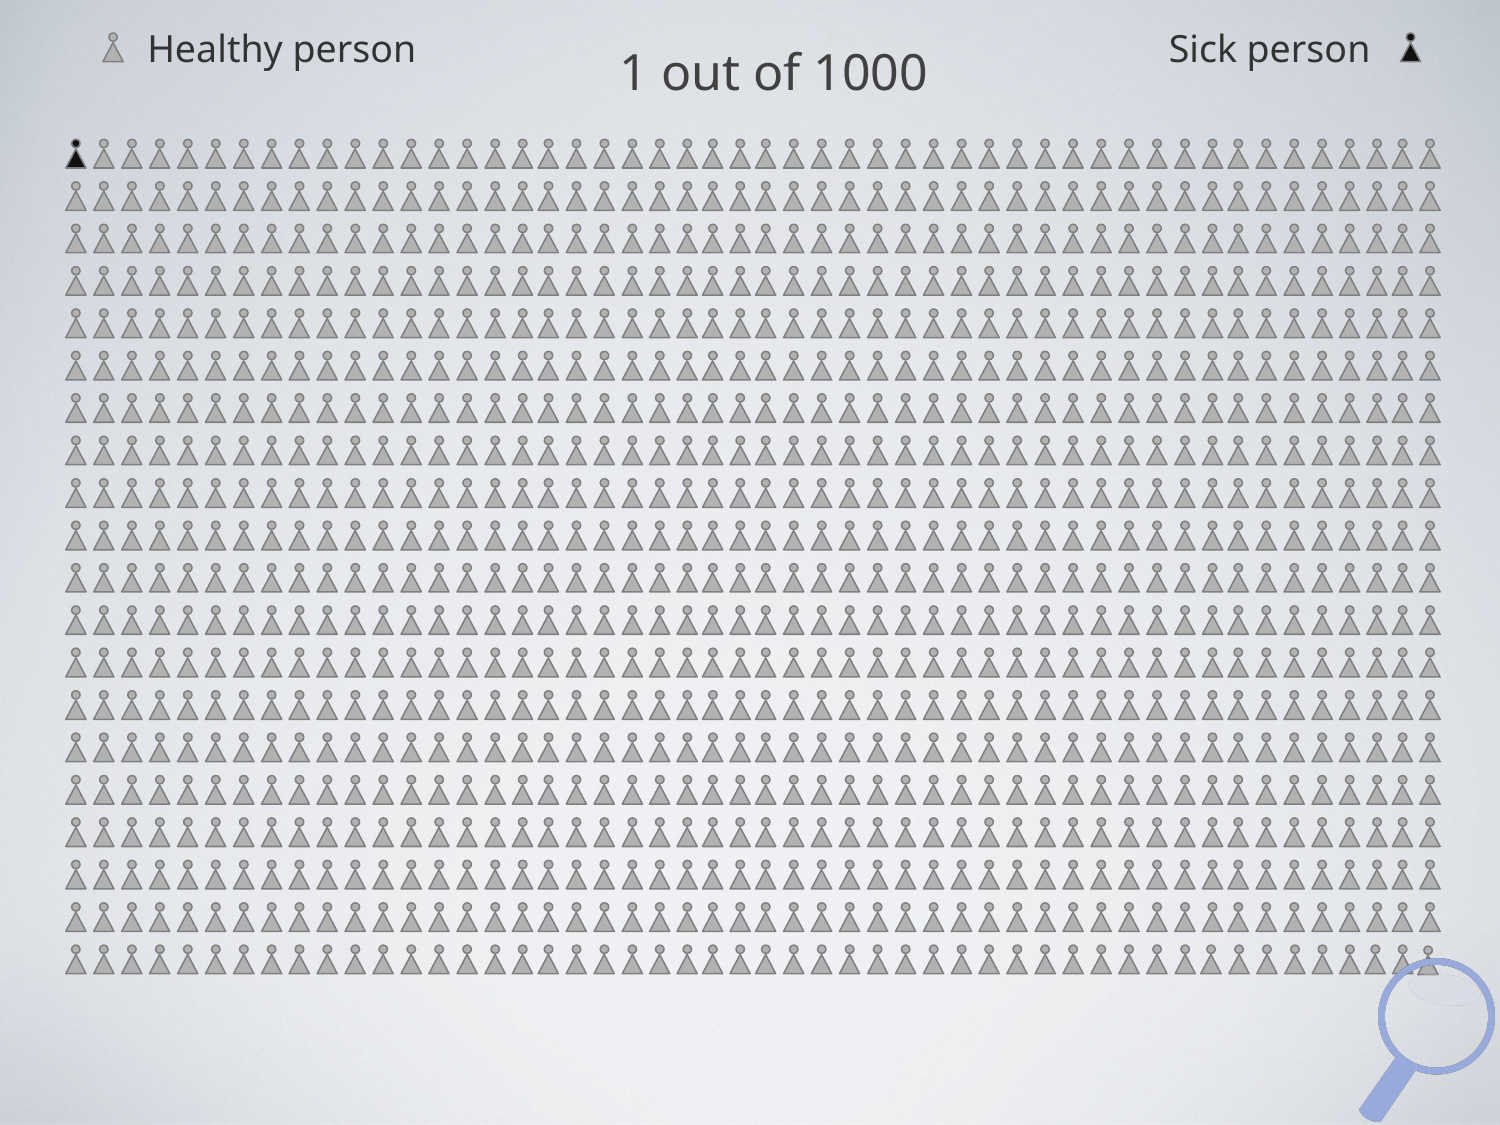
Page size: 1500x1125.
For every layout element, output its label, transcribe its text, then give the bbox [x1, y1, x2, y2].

text_box [978, 139, 1000, 169]
text_box [345, 139, 366, 169]
text_box [345, 860, 366, 889]
text_box [239, 690, 249, 699]
text_box [1419, 139, 1441, 169]
text_box [839, 700, 860, 720]
text_box [1366, 488, 1388, 508]
text_box [649, 393, 670, 423]
text_box [622, 276, 643, 296]
text_box [65, 139, 87, 169]
text_box [317, 700, 338, 720]
text_box [1124, 690, 1134, 699]
text_box [1366, 436, 1388, 465]
text_box [1062, 488, 1084, 508]
text_box [1091, 648, 1112, 677]
text_box [1208, 690, 1217, 699]
text_box [1228, 276, 1249, 296]
text_box [1146, 488, 1168, 508]
text_box [755, 488, 776, 508]
text_box [1366, 902, 1388, 932]
text_box [978, 308, 1000, 338]
text_box [233, 700, 254, 720]
text_box [923, 308, 944, 338]
text_box [401, 945, 422, 974]
text_box [1339, 436, 1360, 465]
text_box [811, 902, 832, 932]
text_box [1040, 266, 1050, 275]
text_box [1097, 478, 1106, 487]
text_box [566, 945, 587, 974]
text_box [736, 690, 745, 699]
text_box [372, 521, 394, 550]
text_box [1062, 648, 1084, 677]
text_box [65, 276, 87, 296]
text_box [1174, 563, 1196, 592]
text_box [951, 605, 972, 635]
text_box [1419, 700, 1441, 720]
text_box [811, 945, 832, 974]
text_box [1339, 700, 1360, 720]
text_box [702, 605, 723, 635]
text_box [622, 224, 643, 253]
text_box [1091, 775, 1112, 805]
text_box [233, 648, 254, 677]
text_box [677, 902, 698, 932]
text_box [205, 860, 226, 889]
text_box [289, 700, 310, 720]
text_box [177, 563, 198, 592]
text_box [1202, 488, 1223, 508]
text_box [538, 860, 559, 889]
text_box [177, 308, 198, 338]
text_box [457, 648, 478, 677]
text_box [1202, 902, 1223, 932]
text_box [1392, 648, 1413, 677]
text_box [457, 276, 478, 296]
text_box [261, 775, 282, 805]
text_box [538, 181, 559, 211]
text_box [1392, 393, 1413, 423]
text_box [512, 733, 533, 762]
text_box [121, 181, 142, 211]
text_box [1035, 436, 1056, 465]
text_box [867, 488, 888, 508]
text_box [923, 860, 944, 889]
text_box [1035, 308, 1056, 338]
text_box [566, 817, 587, 847]
text_box [1392, 308, 1413, 338]
text_box [978, 860, 1000, 889]
text_box [93, 700, 114, 720]
text_box [1419, 605, 1441, 635]
text_box [895, 139, 916, 169]
text_box [149, 700, 170, 720]
text_box [93, 276, 114, 296]
text_box [65, 488, 87, 508]
text_box [566, 436, 587, 465]
text_box [1419, 563, 1441, 592]
text_box [512, 436, 533, 465]
text_box [1152, 266, 1162, 275]
text_box [1228, 860, 1249, 889]
text_box [1118, 181, 1140, 211]
text_box [205, 700, 226, 720]
text_box [205, 139, 226, 169]
text_box [401, 700, 422, 720]
text_box [121, 488, 142, 508]
text_box [730, 436, 751, 465]
text_box [351, 266, 360, 275]
text_box [1062, 563, 1084, 592]
text_box [372, 488, 394, 508]
text_box [99, 478, 109, 487]
text_box [345, 436, 366, 465]
text_box [177, 945, 198, 974]
text_box [622, 181, 643, 211]
text_box [121, 393, 142, 423]
text_box [839, 860, 860, 889]
text_box [317, 563, 338, 592]
text_box [149, 563, 170, 592]
text_box [1202, 648, 1223, 677]
text_box [1262, 266, 1271, 275]
text_box [289, 945, 310, 974]
text_box [845, 266, 854, 275]
text_box [485, 351, 506, 380]
text_box [978, 351, 1000, 380]
text_box [1284, 563, 1305, 592]
text_box [951, 351, 972, 380]
text_box [622, 308, 643, 338]
text_box [1091, 733, 1112, 762]
text_box [1118, 393, 1140, 423]
text_box [457, 393, 478, 423]
text_box [457, 860, 478, 889]
text_box [457, 775, 478, 805]
text_box [677, 181, 698, 211]
text_box [121, 817, 142, 847]
text_box [622, 700, 643, 720]
text_box [1202, 860, 1223, 889]
text_box [233, 436, 254, 465]
text_box [317, 902, 338, 932]
text_box [1398, 945, 1407, 958]
text_box [177, 648, 198, 677]
text_box [702, 700, 723, 720]
text_box [1097, 266, 1106, 275]
text_box [566, 700, 587, 720]
text_box [923, 181, 944, 211]
text_box [261, 648, 282, 677]
text_box [512, 902, 533, 932]
text_box [485, 521, 506, 550]
text_box [485, 700, 506, 720]
text_box [783, 276, 804, 296]
text_box [233, 276, 254, 296]
text_box [512, 860, 533, 889]
text_box [93, 605, 114, 635]
text_box [121, 860, 142, 889]
text_box [345, 351, 366, 380]
text_box [233, 139, 254, 169]
text_box [1208, 478, 1217, 487]
text_box [594, 224, 615, 253]
text_box [65, 181, 87, 211]
text_box [1091, 700, 1112, 720]
text_box [1091, 902, 1112, 932]
text_box [755, 224, 776, 253]
text_box [895, 393, 916, 423]
text_box [1091, 276, 1112, 296]
text_box [622, 605, 643, 635]
text_box [149, 139, 170, 169]
text_box [289, 308, 310, 338]
text_box [1256, 563, 1277, 592]
text_box [1284, 436, 1305, 465]
text_box [783, 902, 804, 932]
text_box [1366, 605, 1388, 635]
text_box [1062, 775, 1084, 805]
text_box [261, 276, 282, 296]
text_box [730, 393, 751, 423]
text_box [121, 563, 142, 592]
text_box [1118, 902, 1140, 932]
text_box [289, 351, 310, 380]
text_box [1339, 648, 1360, 677]
text_box [622, 139, 643, 169]
text_box [1312, 393, 1333, 423]
text_box [867, 181, 888, 211]
text_box [1006, 181, 1028, 211]
text_box [1006, 817, 1028, 847]
text_box [261, 817, 282, 847]
text_box [149, 308, 170, 338]
text_box [755, 181, 776, 211]
text_box [594, 733, 615, 762]
text_box [121, 605, 142, 635]
text_box [1228, 648, 1249, 677]
text_box [93, 436, 114, 465]
text_box [93, 308, 114, 338]
text_box [649, 648, 670, 677]
text_box [978, 224, 1000, 253]
text_box [233, 488, 254, 508]
text_box [594, 276, 615, 296]
text_box [1202, 181, 1223, 211]
text_box [485, 860, 506, 889]
text_box [372, 139, 394, 169]
text_box [817, 690, 826, 699]
text_box [978, 945, 1000, 974]
text_box [845, 690, 854, 699]
text_box [923, 521, 944, 550]
text_box [121, 945, 142, 974]
text_box [873, 478, 882, 487]
text_box [730, 605, 751, 635]
text_box [951, 817, 972, 847]
text_box [1423, 946, 1433, 958]
text_box [205, 181, 226, 211]
picture [0, 0, 1500, 1125]
text_box [1234, 478, 1243, 487]
text_box [1256, 902, 1277, 932]
text_box [594, 488, 615, 508]
text_box [1228, 436, 1249, 465]
text_box [929, 690, 938, 699]
text_box [867, 224, 888, 253]
text_box [1392, 902, 1413, 932]
text_box [730, 817, 751, 847]
text_box [1284, 860, 1305, 889]
text_box [401, 224, 422, 253]
text_box [261, 733, 282, 762]
text_box [401, 181, 422, 211]
text_box [1419, 276, 1441, 296]
text_box [1062, 276, 1084, 296]
text_box [435, 478, 444, 487]
text_box [566, 733, 587, 762]
text_box [839, 393, 860, 423]
text_box [929, 478, 938, 487]
text_box [1392, 436, 1413, 465]
text_box [512, 775, 533, 805]
text_box [1091, 488, 1112, 508]
text_box [649, 775, 670, 805]
text_box [1345, 266, 1354, 275]
text_box [1202, 700, 1223, 720]
text_box [783, 945, 804, 974]
text_box [233, 945, 254, 974]
text_box [485, 817, 506, 847]
text_box [345, 224, 366, 253]
text_box [1284, 733, 1305, 762]
text_box [233, 308, 254, 338]
text_box [1339, 139, 1360, 169]
text_box [1366, 181, 1388, 211]
text_box [702, 563, 723, 592]
text_box [544, 690, 553, 699]
text_box [233, 521, 254, 550]
text_box [372, 860, 394, 889]
text_box [783, 700, 804, 720]
text_box [1202, 817, 1223, 847]
text_box [978, 700, 1000, 720]
text_box [923, 351, 944, 380]
text_box [839, 224, 860, 253]
text_box [512, 563, 533, 592]
text_box [1202, 563, 1223, 592]
text_box [317, 224, 338, 253]
text_box [951, 733, 972, 762]
text_box [1202, 733, 1223, 762]
text_box [867, 902, 888, 932]
text_box [428, 521, 450, 550]
text_box [1091, 945, 1112, 974]
text_box [1228, 393, 1249, 423]
text_box [512, 700, 533, 720]
text_box [401, 817, 422, 847]
text_box [485, 224, 506, 253]
text_box [1006, 393, 1028, 423]
text_box [677, 351, 698, 380]
text_box [895, 775, 916, 805]
text_box [345, 775, 366, 805]
text_box [428, 308, 450, 338]
text_box [895, 436, 916, 465]
text_box [730, 902, 751, 932]
text_box [594, 436, 615, 465]
text_box [594, 817, 615, 847]
text_box [457, 902, 478, 932]
text_box [1146, 393, 1168, 423]
text_box [1124, 266, 1134, 275]
text_box [379, 690, 388, 699]
text_box [267, 266, 276, 275]
text_box [457, 817, 478, 847]
text_box [702, 308, 723, 338]
text_box [783, 563, 804, 592]
text_box [566, 860, 587, 889]
text_box [93, 139, 114, 169]
text_box [401, 521, 422, 550]
text_box [1152, 478, 1162, 487]
text_box [1392, 817, 1413, 847]
text_box [1284, 351, 1305, 380]
text_box [978, 648, 1000, 677]
text_box [1339, 563, 1360, 592]
text_box [485, 393, 506, 423]
text_box [1419, 860, 1441, 889]
text_box [1013, 478, 1022, 487]
text_box [649, 945, 670, 974]
text_box [1392, 521, 1413, 550]
text_box [233, 605, 254, 635]
text_box [295, 478, 304, 487]
text_box [457, 139, 478, 169]
text_box [702, 733, 723, 762]
text_box [149, 488, 170, 508]
text_box [867, 276, 888, 296]
text_box [702, 224, 723, 253]
text_box [677, 436, 698, 465]
text_box [1035, 945, 1056, 974]
text_box [1425, 478, 1435, 487]
text_box [923, 648, 944, 677]
text_box [233, 351, 254, 380]
text_box [65, 521, 87, 550]
text_box [121, 521, 142, 550]
text_box [457, 488, 478, 508]
text_box [594, 308, 615, 338]
text_box [1146, 224, 1168, 253]
text_box [65, 436, 87, 465]
text_box [1312, 521, 1333, 550]
text_box [957, 478, 966, 487]
text_box [289, 393, 310, 423]
text_box [372, 648, 394, 677]
text_box [233, 224, 254, 253]
text_box [121, 308, 142, 338]
text_box [372, 700, 394, 720]
text_box [1284, 775, 1305, 805]
text_box [485, 902, 506, 932]
text_box [457, 308, 478, 338]
text_box [428, 817, 450, 847]
text_box [1146, 308, 1168, 338]
text_box [628, 478, 637, 487]
text_box [485, 648, 506, 677]
text_box [205, 648, 226, 677]
text_box [1091, 393, 1112, 423]
text_box [783, 224, 804, 253]
text_box [1035, 902, 1056, 932]
text_box [149, 436, 170, 465]
text_box [457, 436, 478, 465]
text_box [923, 139, 944, 169]
text_box [895, 276, 916, 296]
text_box [702, 393, 723, 423]
text_box [428, 436, 450, 465]
text_box [1392, 605, 1413, 635]
text_box [544, 266, 553, 275]
text_box [372, 902, 394, 932]
text_box [1174, 436, 1196, 465]
text_box [317, 945, 338, 974]
text_box [901, 266, 910, 275]
text_box [317, 181, 338, 211]
text_box [1339, 521, 1360, 550]
text_box [839, 945, 860, 974]
text_box [1146, 775, 1168, 805]
text_box [1040, 690, 1050, 699]
text_box [1339, 224, 1360, 253]
text_box [289, 648, 310, 677]
text_box [594, 775, 615, 805]
text_box [372, 605, 394, 635]
text_box [93, 733, 114, 762]
text_box [702, 181, 723, 211]
text_box [1202, 393, 1223, 423]
text_box [1419, 224, 1441, 253]
text_box [1371, 945, 1380, 958]
text_box [1312, 308, 1333, 338]
text_box [1035, 351, 1056, 380]
text_box [93, 224, 114, 253]
text_box [261, 351, 282, 380]
text_box [1256, 488, 1277, 508]
text_box [1256, 521, 1277, 550]
text_box [1284, 521, 1305, 550]
text_box [512, 181, 533, 211]
text_box [1284, 648, 1305, 677]
text_box [1174, 902, 1196, 932]
text_box [755, 700, 776, 720]
text_box [351, 690, 360, 699]
text_box [372, 563, 394, 592]
text_box [755, 521, 776, 550]
text_box [923, 775, 944, 805]
text_box [1339, 605, 1360, 635]
text_box [289, 775, 310, 805]
text_box [1091, 817, 1112, 847]
text_box [1339, 308, 1360, 338]
text_box [372, 775, 394, 805]
text_box [177, 436, 198, 465]
text_box [1091, 224, 1112, 253]
text_box [702, 648, 723, 677]
text_box [783, 817, 804, 847]
text_box [1256, 648, 1277, 677]
text_box [512, 351, 533, 380]
text_box [702, 902, 723, 932]
text_box [622, 817, 643, 847]
text_box [1256, 181, 1277, 211]
text_box [211, 478, 220, 487]
text_box [372, 945, 394, 974]
text_box [71, 478, 81, 487]
text_box [1180, 478, 1190, 487]
text_box [267, 690, 276, 699]
text_box [401, 393, 422, 423]
text_box [121, 276, 142, 296]
text_box [978, 605, 1000, 635]
text_box [736, 266, 745, 275]
text_box [1006, 648, 1028, 677]
text_box [183, 478, 192, 487]
text_box [1035, 563, 1056, 592]
text_box [1200, 945, 1222, 974]
text_box [730, 648, 751, 677]
text_box [1234, 690, 1243, 699]
text_box [951, 308, 972, 338]
text_box [512, 488, 533, 508]
text_box [1146, 648, 1168, 677]
text_box [372, 733, 394, 762]
text_box [839, 605, 860, 635]
text_box [1152, 690, 1162, 699]
text_box [811, 488, 832, 508]
text_box [149, 945, 170, 974]
text_box [1366, 224, 1388, 253]
text_box [149, 817, 170, 847]
text_box [895, 945, 916, 974]
text_box [730, 308, 751, 338]
text_box [730, 945, 751, 974]
text_box [65, 860, 87, 889]
text_box [622, 563, 643, 592]
text_box [677, 605, 698, 635]
text_box [149, 181, 170, 211]
text_box [600, 266, 609, 275]
text_box [512, 521, 533, 550]
text_box [485, 775, 506, 805]
text_box [1006, 945, 1028, 974]
text_box [951, 276, 972, 296]
text_box [951, 700, 972, 720]
text_box [755, 817, 776, 847]
text_box [1062, 521, 1084, 550]
text_box [1091, 436, 1112, 465]
text_box [783, 733, 804, 762]
text_box [677, 700, 698, 720]
text_box [323, 690, 332, 699]
text_box [149, 733, 170, 762]
text_box [512, 224, 533, 253]
text_box [783, 775, 804, 805]
text_box [895, 605, 916, 635]
text_box [839, 733, 860, 762]
text_box [435, 266, 444, 275]
text_box [205, 276, 226, 296]
text_box [1118, 563, 1140, 592]
text_box [372, 224, 394, 253]
text_box [677, 817, 698, 847]
text_box [1228, 945, 1250, 974]
text_box [401, 648, 422, 677]
text_box [649, 860, 670, 889]
text_box [1091, 308, 1112, 338]
text_box [485, 563, 506, 592]
text_box [1146, 181, 1168, 211]
text_box [1419, 436, 1441, 465]
text_box [177, 775, 198, 805]
text_box [1228, 817, 1249, 847]
text_box [401, 436, 422, 465]
text_box [923, 276, 944, 296]
text_box [121, 351, 142, 380]
text_box [205, 563, 226, 592]
text_box [984, 690, 994, 699]
text_box [978, 521, 1000, 550]
text_box [1175, 945, 1196, 974]
text_box [951, 648, 972, 677]
text_box [1068, 266, 1078, 275]
text_box [289, 181, 310, 211]
text_box [702, 860, 723, 889]
text_box [1040, 478, 1050, 487]
text_box [978, 393, 1000, 423]
text_box [839, 775, 860, 805]
text_box [372, 436, 394, 465]
text_box [295, 690, 304, 699]
text_box [1284, 276, 1305, 296]
text_box [951, 563, 972, 592]
text_box [1339, 393, 1360, 423]
text_box [1118, 817, 1140, 847]
text_box [622, 860, 643, 889]
text_box [600, 478, 609, 487]
text_box [1118, 224, 1140, 253]
text_box [677, 224, 698, 253]
text_box [538, 605, 559, 635]
text_box [1228, 902, 1249, 932]
text_box [1284, 945, 1306, 974]
text_box [1202, 308, 1223, 338]
text_box [572, 478, 581, 487]
text_box [895, 181, 916, 211]
text_box [1062, 436, 1084, 465]
text_box [379, 478, 388, 487]
text_box [372, 393, 394, 423]
text_box [867, 817, 888, 847]
text_box [783, 351, 804, 380]
text_box [702, 521, 723, 550]
text_box [1035, 276, 1056, 296]
text_box [401, 605, 422, 635]
text_box [895, 308, 916, 338]
text_box [923, 902, 944, 932]
text_box [1062, 308, 1084, 338]
text_box [289, 436, 310, 465]
text_box [289, 521, 310, 550]
text_box [121, 902, 142, 932]
text_box [702, 351, 723, 380]
text_box [655, 690, 665, 699]
text_box [155, 690, 165, 699]
text_box [401, 139, 422, 169]
text_box [1284, 393, 1305, 423]
text_box [649, 276, 670, 296]
text_box [457, 605, 478, 635]
text_box [177, 733, 198, 762]
text_box [622, 351, 643, 380]
text_box Healthy person [132, 17, 436, 78]
text_box [1290, 690, 1299, 699]
text_box [177, 700, 198, 720]
text_box [205, 224, 226, 253]
text_box [839, 351, 860, 380]
text_box [1419, 351, 1441, 380]
text_box [702, 276, 723, 296]
text_box [538, 775, 559, 805]
text_box [205, 351, 226, 380]
text_box [1366, 308, 1388, 338]
text_box [65, 817, 87, 847]
text_box [951, 393, 972, 423]
text_box [485, 605, 506, 635]
text_box [485, 488, 506, 508]
text_box [649, 700, 670, 720]
text_box [121, 648, 142, 677]
text_box [978, 775, 1000, 805]
text_box [755, 648, 776, 677]
text_box [1202, 139, 1223, 169]
text_box [323, 478, 332, 487]
text_box [345, 648, 366, 677]
text_box [345, 902, 366, 932]
text_box [783, 436, 804, 465]
text_box [1256, 775, 1277, 805]
text_box [978, 733, 1000, 762]
text_box [1392, 488, 1413, 508]
text_box [566, 488, 587, 508]
text_box [1398, 690, 1407, 699]
text_box [289, 860, 310, 889]
text_box [1035, 605, 1056, 635]
text_box [978, 436, 1000, 465]
text_box [978, 563, 1000, 592]
text_box [1256, 605, 1277, 635]
text_box [1091, 605, 1112, 635]
text_box [345, 521, 366, 550]
text_box [783, 521, 804, 550]
text_box [755, 308, 776, 338]
text_box [783, 308, 804, 338]
text_box [1202, 521, 1223, 550]
text_box [867, 393, 888, 423]
text_box [317, 733, 338, 762]
text_box [1202, 276, 1223, 296]
text_box [1062, 733, 1084, 762]
text_box [730, 139, 751, 169]
text_box [317, 860, 338, 889]
text_box [261, 436, 282, 465]
text_box [149, 605, 170, 635]
text_box [783, 648, 804, 677]
text_box [1366, 521, 1388, 550]
text_box [783, 488, 804, 508]
text_box [1174, 648, 1196, 677]
text_box [951, 181, 972, 211]
text_box [923, 605, 944, 635]
text_box [127, 266, 137, 275]
text_box [351, 478, 360, 487]
text_box [1372, 266, 1382, 275]
text_box [1425, 690, 1435, 699]
text_box [149, 775, 170, 805]
text_box [755, 351, 776, 380]
text_box [289, 488, 310, 508]
text_box [317, 817, 338, 847]
text_box [149, 902, 170, 932]
text_box [1006, 902, 1028, 932]
text_box [566, 902, 587, 932]
text_box [462, 266, 472, 275]
text_box [491, 478, 500, 487]
text_box [755, 605, 776, 635]
text_box [428, 181, 450, 211]
text_box [1392, 563, 1413, 592]
text_box [901, 690, 910, 699]
text_box [755, 945, 776, 974]
text_box [1366, 139, 1388, 169]
text_box [1339, 902, 1360, 932]
text_box [1228, 775, 1249, 805]
text_box [512, 139, 533, 169]
text_box [401, 902, 422, 932]
text_box [978, 276, 1000, 296]
text_box [261, 181, 282, 211]
text_box [978, 902, 1000, 932]
text_box [929, 266, 938, 275]
text_box [1202, 351, 1223, 380]
text_box [566, 521, 587, 550]
text_box [233, 563, 254, 592]
text_box [755, 902, 776, 932]
text_box [428, 860, 450, 889]
text_box [372, 181, 394, 211]
text_box [923, 224, 944, 253]
text_box [1398, 478, 1407, 487]
text_box [1035, 181, 1056, 211]
text_box [183, 690, 192, 699]
text_box [839, 276, 860, 296]
text_box [317, 488, 338, 508]
text_box [205, 945, 226, 974]
text_box [485, 436, 506, 465]
text_box [457, 733, 478, 762]
text_box [518, 478, 527, 487]
text_box [1062, 181, 1084, 211]
text_box [1339, 488, 1360, 508]
text_box [1118, 308, 1140, 338]
text_box [401, 488, 422, 508]
text_box [65, 945, 87, 974]
text_box [1312, 700, 1333, 720]
text_box [295, 266, 304, 275]
text_box [867, 733, 888, 762]
text_box [1062, 700, 1084, 720]
text_box [649, 605, 670, 635]
text_box [1062, 605, 1084, 635]
text_box [538, 488, 559, 508]
text_box [428, 224, 450, 253]
text_box [1118, 648, 1140, 677]
text_box [708, 478, 718, 487]
text_box [1174, 181, 1196, 211]
text_box [317, 351, 338, 380]
text_box [1146, 276, 1168, 296]
text_box [1312, 860, 1333, 889]
text_box [1425, 266, 1435, 275]
text_box [261, 860, 282, 889]
text_box [538, 902, 559, 932]
text_box [649, 181, 670, 211]
text_box [177, 139, 198, 169]
text_box [149, 648, 170, 677]
text_box [1339, 775, 1360, 805]
text_box [428, 775, 450, 805]
text_box [1118, 276, 1140, 296]
text_box [951, 488, 972, 508]
text_box [289, 224, 310, 253]
text_box [1312, 351, 1333, 380]
text_box [1035, 817, 1056, 847]
text_box [1202, 605, 1223, 635]
text_box [1419, 181, 1441, 211]
text_box [839, 488, 860, 508]
text_box [1312, 945, 1333, 974]
text_box [317, 139, 338, 169]
text_box [1118, 521, 1140, 550]
text_box [512, 308, 533, 338]
text_box [622, 436, 643, 465]
text_box [649, 521, 670, 550]
text_box [1228, 733, 1249, 762]
text_box [783, 605, 804, 635]
text_box [261, 308, 282, 338]
text_box [978, 181, 1000, 211]
text_box [1419, 775, 1441, 805]
text_box [289, 902, 310, 932]
text_box [649, 902, 670, 932]
text_box [544, 478, 553, 487]
text_box [677, 488, 698, 508]
text_box [93, 488, 114, 508]
text_box [867, 860, 888, 889]
text_box [677, 648, 698, 677]
text_box [93, 860, 114, 889]
text_box [177, 817, 198, 847]
text_box [839, 521, 860, 550]
text_box [622, 648, 643, 677]
text_box [895, 563, 916, 592]
text_box [1035, 700, 1056, 720]
text_box [755, 860, 776, 889]
text_box [1035, 488, 1056, 508]
text_box [839, 648, 860, 677]
text_box [755, 733, 776, 762]
text_box [1035, 733, 1056, 762]
text_box [755, 139, 776, 169]
text_box [600, 690, 609, 699]
text_box [205, 605, 226, 635]
text_box [71, 690, 81, 699]
text_box [457, 521, 478, 550]
text_box [1146, 902, 1168, 932]
text_box [923, 733, 944, 762]
text_box [1174, 276, 1196, 296]
text_box [1419, 488, 1441, 508]
text_box [708, 690, 718, 699]
text_box [1366, 393, 1388, 423]
text_box [428, 488, 450, 508]
text_box [817, 266, 826, 275]
text_box [401, 308, 422, 338]
text_box [783, 139, 804, 169]
text_box [736, 478, 745, 487]
text_box [901, 478, 910, 487]
text_box [572, 266, 581, 275]
text_box [622, 945, 643, 974]
text_box [895, 488, 916, 508]
text_box [1392, 139, 1413, 169]
text_box [1062, 393, 1084, 423]
text_box [594, 181, 615, 211]
text_box [233, 860, 254, 889]
text_box [512, 276, 533, 296]
text_box [677, 276, 698, 296]
text_box [755, 436, 776, 465]
text_box [984, 266, 994, 275]
text_box [730, 181, 751, 211]
text_box [428, 139, 450, 169]
text_box [538, 436, 559, 465]
text_box [923, 700, 944, 720]
text_box [428, 605, 450, 635]
text_box [1013, 690, 1022, 699]
text_box [93, 648, 114, 677]
text_box [895, 700, 916, 720]
text_box [1392, 700, 1413, 720]
text_box [267, 478, 276, 487]
text_box [1174, 860, 1196, 889]
text_box [1208, 266, 1217, 275]
text_box [1068, 478, 1078, 487]
text_box [1256, 276, 1277, 296]
text_box [93, 181, 114, 211]
text_box [1146, 351, 1168, 380]
text_box [149, 860, 170, 889]
text_box [1339, 945, 1359, 974]
text_box [594, 902, 615, 932]
text_box [895, 648, 916, 677]
text_box [177, 605, 198, 635]
text_box [951, 436, 972, 465]
text_box [1174, 308, 1196, 338]
text_box [261, 224, 282, 253]
text_box [457, 351, 478, 380]
text_box [594, 860, 615, 889]
text_box [1339, 181, 1360, 211]
text_box 1 out of 1000 [433, 19, 1058, 122]
text_box [1284, 700, 1305, 720]
text_box [491, 266, 500, 275]
text_box [65, 393, 87, 423]
text_box [401, 860, 422, 889]
text_box [289, 733, 310, 762]
text_box [1366, 648, 1388, 677]
text_box [211, 690, 220, 699]
text_box [401, 563, 422, 592]
text_box [205, 436, 226, 465]
text_box [485, 276, 506, 296]
text_box [1035, 224, 1056, 253]
text_box [345, 605, 366, 635]
text_box [677, 393, 698, 423]
text_box [205, 733, 226, 762]
text_box [1256, 945, 1278, 974]
text_box [1228, 139, 1249, 169]
text_box [177, 276, 198, 296]
text_box [401, 733, 422, 762]
text_box [99, 690, 109, 699]
text_box [957, 266, 966, 275]
text_box [538, 139, 559, 169]
text_box [1312, 488, 1333, 508]
text_box [622, 488, 643, 508]
text_box [457, 224, 478, 253]
text_box [457, 945, 478, 974]
text_box [102, 33, 124, 62]
text_box [1174, 605, 1196, 635]
text_box [1312, 436, 1333, 465]
text_box [730, 733, 751, 762]
text_box [978, 817, 1000, 847]
text_box [755, 276, 776, 296]
text_box [755, 563, 776, 592]
text_box [811, 351, 832, 380]
text_box [65, 902, 87, 932]
text_box [1290, 266, 1299, 275]
text_box [1312, 733, 1333, 762]
text_box [435, 690, 444, 699]
text_box [895, 817, 916, 847]
text_box [121, 733, 142, 762]
text_box [845, 478, 854, 487]
text_box [839, 563, 860, 592]
text_box [1062, 945, 1084, 974]
text_box [538, 733, 559, 762]
text_box [149, 351, 170, 380]
text_box [1062, 224, 1084, 253]
text_box [1366, 351, 1388, 380]
text_box [683, 478, 692, 487]
text_box [93, 393, 114, 423]
text_box [1372, 690, 1382, 699]
text_box [93, 521, 114, 550]
text_box [1345, 690, 1354, 699]
text_box [317, 436, 338, 465]
text_box [683, 266, 692, 275]
text_box [1392, 733, 1413, 762]
text_box [817, 478, 826, 487]
text_box [538, 648, 559, 677]
text_box [1392, 181, 1413, 211]
text_box [177, 521, 198, 550]
text_box [1339, 276, 1360, 296]
text_box [655, 478, 665, 487]
text_box [1228, 351, 1249, 380]
text_box [839, 817, 860, 847]
text_box [428, 648, 450, 677]
text_box [1256, 860, 1277, 889]
text_box [811, 276, 832, 296]
text_box [730, 351, 751, 380]
text_box [677, 860, 698, 889]
text_box [233, 733, 254, 762]
text_box [839, 139, 860, 169]
text_box [485, 181, 506, 211]
text_box [485, 945, 506, 974]
text_box [261, 393, 282, 423]
text_box [93, 902, 114, 932]
text_box [233, 817, 254, 847]
text_box [205, 488, 226, 508]
text_box [839, 436, 860, 465]
text_box [93, 775, 114, 805]
text_box [649, 436, 670, 465]
text_box [1284, 817, 1305, 847]
text_box [289, 817, 310, 847]
text_box [683, 690, 692, 699]
text_box [538, 945, 559, 974]
text_box [951, 860, 972, 889]
text_box [1097, 690, 1106, 699]
text_box [1228, 181, 1249, 211]
text_box [1174, 700, 1196, 720]
text_box [205, 775, 226, 805]
text_box [121, 775, 142, 805]
text_box [93, 351, 114, 380]
text_box [622, 902, 643, 932]
text_box [895, 521, 916, 550]
text_box [183, 266, 192, 275]
text_box [1366, 733, 1388, 762]
text_box [345, 945, 366, 974]
text_box [702, 817, 723, 847]
text_box [177, 181, 198, 211]
text_box [261, 605, 282, 635]
text_box [923, 436, 944, 465]
text_box [317, 605, 338, 635]
text_box [1234, 266, 1243, 275]
text_box [457, 563, 478, 592]
text_box [811, 775, 832, 805]
text_box [1339, 860, 1360, 889]
text_box [1284, 224, 1305, 253]
text_box [839, 308, 860, 338]
text_box [730, 224, 751, 253]
text_box [1392, 775, 1413, 805]
text_box [345, 276, 366, 296]
text_box [566, 775, 587, 805]
text_box [1419, 521, 1441, 550]
text_box [407, 690, 416, 699]
text_box [1068, 690, 1078, 699]
text_box [951, 139, 972, 169]
text_box [730, 276, 751, 296]
text_box [951, 902, 972, 932]
text_box [628, 266, 637, 275]
text_box [867, 563, 888, 592]
text_box [1284, 308, 1305, 338]
text_box [1146, 945, 1168, 974]
text_box [1202, 436, 1223, 465]
text_box [428, 276, 450, 296]
text_box [65, 775, 87, 805]
text_box [649, 224, 670, 253]
text_box [1118, 139, 1140, 169]
text_box [1392, 224, 1413, 253]
text_box [261, 139, 282, 169]
text_box [1366, 700, 1388, 720]
text_box [512, 393, 533, 423]
text_box [1118, 605, 1140, 635]
text_box [233, 902, 254, 932]
text_box [702, 775, 723, 805]
text_box [1118, 436, 1140, 465]
text_box [677, 139, 698, 169]
text_box [730, 521, 751, 550]
text_box [1256, 351, 1277, 380]
text_box [372, 351, 394, 380]
text_box [538, 521, 559, 550]
text_box [1006, 563, 1028, 592]
text_box [428, 351, 450, 380]
text_box [428, 563, 450, 592]
text_box [566, 648, 587, 677]
text_box [1312, 224, 1333, 253]
text_box [345, 563, 366, 592]
text_box [457, 181, 478, 211]
text_box [811, 224, 832, 253]
text_box [538, 276, 559, 296]
text_box [655, 266, 665, 275]
text_box [99, 266, 109, 275]
text_box [1035, 775, 1056, 805]
text_box [895, 351, 916, 380]
text_box [649, 308, 670, 338]
text_box [702, 436, 723, 465]
text_box [1392, 276, 1413, 296]
text_box [923, 488, 944, 508]
text_box [512, 648, 533, 677]
text_box [121, 700, 142, 720]
text_box [65, 224, 87, 253]
text_box [323, 266, 332, 275]
text_box [1256, 308, 1277, 338]
text_box [1118, 351, 1140, 380]
text_box [149, 393, 170, 423]
text_box [205, 521, 226, 550]
text_box [783, 181, 804, 211]
text_box [233, 775, 254, 805]
text_box [1174, 775, 1196, 805]
text_box [566, 139, 587, 169]
text_box [65, 308, 87, 338]
text_box [923, 817, 944, 847]
text_box [1174, 224, 1196, 253]
text_box [951, 521, 972, 550]
text_box [1312, 817, 1333, 847]
text_box [1006, 860, 1028, 889]
text_box [1284, 902, 1305, 932]
text_box [895, 860, 916, 889]
text_box [428, 945, 450, 974]
text_box [1174, 488, 1196, 508]
text_box [649, 488, 670, 508]
text_box [622, 733, 643, 762]
text_box [317, 276, 338, 296]
text_box [127, 690, 137, 699]
text_box [1006, 700, 1028, 720]
text_box [1174, 393, 1196, 423]
text_box [1180, 690, 1190, 699]
text_box [1146, 733, 1168, 762]
text_box [730, 860, 751, 889]
text_box [345, 181, 366, 211]
text_box [895, 224, 916, 253]
text_box [1284, 488, 1305, 508]
text_box [730, 488, 751, 508]
text_box [155, 478, 165, 487]
text_box [867, 308, 888, 338]
text_box [1339, 351, 1360, 380]
text_box [783, 393, 804, 423]
text_box [1366, 276, 1388, 296]
text_box [345, 393, 366, 423]
text_box [566, 308, 587, 338]
text_box [811, 700, 832, 720]
text_box [345, 488, 366, 508]
text_box [289, 563, 310, 592]
text_box [811, 181, 832, 211]
text_box [65, 648, 87, 677]
text_box [239, 266, 249, 275]
text_box [1035, 521, 1056, 550]
text_box [730, 700, 751, 720]
text_box [1091, 563, 1112, 592]
text_box [1228, 700, 1249, 720]
text_box [622, 393, 643, 423]
text_box [1118, 700, 1140, 720]
text_box [149, 224, 170, 253]
text_box Sick person [1154, 17, 1397, 78]
text_box [1006, 521, 1028, 550]
text_box [379, 266, 388, 275]
text_box [1146, 817, 1168, 847]
text_box [1345, 478, 1354, 487]
text_box [867, 648, 888, 677]
text_box [1118, 488, 1140, 508]
text_box [649, 817, 670, 847]
text_box [205, 308, 226, 338]
text_box [491, 690, 500, 699]
text_box [1118, 733, 1140, 762]
text_box [1312, 139, 1333, 169]
text_box [428, 733, 450, 762]
text_box [485, 139, 506, 169]
text_box [65, 605, 87, 635]
text_box [1312, 902, 1333, 932]
text_box [1284, 181, 1305, 211]
text_box [677, 308, 698, 338]
text_box [233, 181, 254, 211]
text_box [1013, 266, 1022, 275]
text_box [702, 139, 723, 169]
text_box [1146, 521, 1168, 550]
text_box [594, 139, 615, 169]
text_box [811, 308, 832, 338]
text_box [1284, 605, 1305, 635]
text_box [1317, 478, 1327, 487]
text_box [1228, 224, 1249, 253]
text_box [261, 700, 282, 720]
text_box [1392, 351, 1413, 380]
text_box [1146, 860, 1168, 889]
text_box [317, 775, 338, 805]
text_box [345, 700, 366, 720]
text_box [867, 521, 888, 550]
text_box [566, 276, 587, 296]
text_box [177, 224, 198, 253]
text_box [1256, 733, 1277, 762]
text_box [1290, 478, 1299, 487]
text_box [677, 733, 698, 762]
text_box [1006, 351, 1028, 380]
text_box [261, 902, 282, 932]
text_box [1006, 436, 1028, 465]
text_box [1202, 224, 1223, 253]
text_box [594, 521, 615, 550]
text_box [1284, 139, 1305, 169]
text_box [895, 902, 916, 932]
text_box [677, 945, 698, 974]
text_box [261, 945, 282, 974]
text_box [1366, 775, 1388, 805]
text_box [372, 308, 394, 338]
text_box [1180, 266, 1190, 275]
text_box [1228, 308, 1249, 338]
text_box [485, 733, 506, 762]
text_box [708, 266, 718, 275]
text_box [289, 605, 310, 635]
text_box [677, 563, 698, 592]
text_box [811, 733, 832, 762]
text_box [1091, 521, 1112, 550]
text_box [811, 817, 832, 847]
text_box [65, 351, 87, 380]
text_box [1256, 700, 1277, 720]
text_box [1262, 690, 1271, 699]
text_box [761, 266, 770, 275]
text_box [1062, 351, 1084, 380]
text_box [1256, 817, 1277, 847]
text_box [538, 351, 559, 380]
text_box [1312, 775, 1333, 805]
text_box [211, 266, 220, 275]
text_box [127, 478, 137, 487]
text_box [65, 700, 87, 720]
text_box [1339, 817, 1360, 847]
text_box [401, 276, 422, 296]
text_box [978, 488, 1000, 508]
text_box [951, 224, 972, 253]
text_box [677, 775, 698, 805]
text_box [1062, 817, 1084, 847]
text_box [566, 563, 587, 592]
text_box [1006, 139, 1028, 169]
text_box [239, 478, 249, 487]
text_box [1312, 276, 1333, 296]
text_box [428, 700, 450, 720]
text_box [1146, 563, 1168, 592]
text_box [261, 488, 282, 508]
text_box [755, 393, 776, 423]
text_box [566, 351, 587, 380]
text_box [372, 817, 394, 847]
text_box [1006, 775, 1028, 805]
text_box [1228, 605, 1249, 635]
text_box [261, 521, 282, 550]
text_box [867, 139, 888, 169]
text_box [407, 478, 416, 487]
text_box [1419, 393, 1441, 423]
text_box [1006, 605, 1028, 635]
text_box [205, 817, 226, 847]
text_box [401, 351, 422, 380]
text_box [594, 605, 615, 635]
text_box [873, 690, 882, 699]
text_box [867, 700, 888, 720]
text_box [1256, 393, 1277, 423]
text_box [702, 945, 723, 974]
text_box [121, 139, 142, 169]
text_box [566, 224, 587, 253]
text_box [538, 308, 559, 338]
text_box [649, 139, 670, 169]
text_box [730, 563, 751, 592]
text_box [205, 393, 226, 423]
text_box [65, 563, 87, 592]
text_box [1006, 308, 1028, 338]
text_box [1035, 860, 1056, 889]
text_box [538, 563, 559, 592]
text_box [512, 817, 533, 847]
text_box [1419, 817, 1441, 847]
text_box [93, 563, 114, 592]
text_box [155, 266, 165, 275]
text_box [1006, 224, 1028, 253]
text_box [177, 902, 198, 932]
text_box [923, 563, 944, 592]
text_box [594, 700, 615, 720]
text_box [345, 733, 366, 762]
text_box [811, 563, 832, 592]
text_box [811, 521, 832, 550]
text_box [1228, 521, 1249, 550]
text_box [1312, 563, 1333, 592]
text_box [1146, 605, 1168, 635]
text_box [1118, 945, 1140, 974]
text_box [789, 266, 798, 275]
text_box [177, 488, 198, 508]
text_box [594, 393, 615, 423]
text_box [789, 690, 798, 699]
text_box [867, 351, 888, 380]
text_box [761, 478, 770, 487]
text_box [811, 648, 832, 677]
text_box [811, 393, 832, 423]
text_box [407, 266, 416, 275]
text_box [923, 393, 944, 423]
text_box [462, 690, 472, 699]
text_box [1366, 563, 1388, 592]
text_box [1262, 478, 1271, 487]
text_box [65, 733, 87, 762]
text_box [1006, 733, 1028, 762]
text_box [462, 478, 472, 487]
text_box [177, 860, 198, 889]
text_box [1174, 733, 1196, 762]
text_box [951, 945, 972, 974]
text_box [317, 393, 338, 423]
text_box [867, 775, 888, 805]
text_box [1174, 521, 1196, 550]
text_box [984, 478, 994, 487]
text_box [512, 605, 533, 635]
text_box [839, 181, 860, 211]
text_box [628, 690, 637, 699]
text_box [1091, 139, 1112, 169]
text_box [1174, 817, 1196, 847]
text_box [177, 393, 198, 423]
text_box [1146, 436, 1168, 465]
text_box [867, 436, 888, 465]
text_box [317, 648, 338, 677]
text_box [345, 817, 366, 847]
text_box [317, 308, 338, 338]
text_box [1118, 860, 1140, 889]
text_box [1062, 139, 1084, 169]
text_box [649, 563, 670, 592]
text_box [867, 605, 888, 635]
text_box [485, 308, 506, 338]
text_box [538, 700, 559, 720]
text_box [1339, 733, 1360, 762]
text_box [1419, 902, 1441, 932]
text_box [71, 266, 81, 275]
text_box [1174, 351, 1196, 380]
text_box [566, 181, 587, 211]
text_box [1398, 266, 1407, 275]
text_box [317, 521, 338, 550]
text_box [1124, 478, 1134, 487]
text_box [512, 945, 533, 974]
text_box [1006, 276, 1028, 296]
text_box [1062, 860, 1084, 889]
text_box [572, 690, 581, 699]
text_box [783, 860, 804, 889]
text_box [1256, 224, 1277, 253]
text_box [1091, 860, 1112, 889]
text_box [811, 139, 832, 169]
text_box [205, 902, 226, 932]
text_box [1062, 902, 1084, 932]
text_box [1312, 605, 1333, 635]
text_box [121, 436, 142, 465]
text_box [923, 945, 944, 974]
text_box [1118, 775, 1140, 805]
text_box [702, 488, 723, 508]
text_box [121, 224, 142, 253]
text_box [1366, 860, 1388, 889]
text_box [1091, 351, 1112, 380]
text_box [1091, 181, 1112, 211]
text_box [1312, 648, 1333, 677]
text_box [1366, 817, 1388, 847]
text_box [1256, 139, 1277, 169]
text_box [677, 521, 698, 550]
text_box [594, 563, 615, 592]
text_box [1146, 139, 1168, 169]
text_box [457, 700, 478, 720]
text_box [873, 266, 882, 275]
text_box [233, 393, 254, 423]
text_box [1312, 181, 1333, 211]
text_box [811, 860, 832, 889]
text_box [149, 276, 170, 296]
text_box [1006, 488, 1028, 508]
text_box [1174, 139, 1196, 169]
text_box [149, 521, 170, 550]
text_box [594, 351, 615, 380]
text_box [1317, 266, 1327, 275]
text_box [1419, 308, 1441, 338]
text_box [622, 521, 643, 550]
text_box [538, 817, 559, 847]
text_box [1392, 860, 1413, 889]
text_box [1146, 700, 1168, 720]
text_box [1228, 563, 1249, 592]
text_box [372, 276, 394, 296]
text_box [261, 563, 282, 592]
text_box [867, 945, 888, 974]
text_box [649, 733, 670, 762]
text_box [1419, 733, 1441, 762]
text_box [518, 266, 527, 275]
text_box [566, 393, 587, 423]
text_box [289, 139, 310, 169]
text_box [401, 775, 422, 805]
text_box [93, 945, 114, 974]
text_box [594, 945, 615, 974]
text_box [345, 308, 366, 338]
text_box [428, 902, 450, 932]
text_box [1035, 393, 1056, 423]
text_box [538, 224, 559, 253]
text_box [93, 817, 114, 847]
text_box [518, 690, 527, 699]
text_box [1035, 648, 1056, 677]
text_box [730, 775, 751, 805]
text_box [789, 478, 798, 487]
text_box [177, 351, 198, 380]
text_box [289, 276, 310, 296]
text_box [649, 351, 670, 380]
text_box [811, 605, 832, 635]
text_box [1256, 436, 1277, 465]
text_box [1419, 648, 1441, 677]
text_box [1202, 775, 1223, 805]
text_box [895, 733, 916, 762]
text_box [428, 393, 450, 423]
text_box [811, 436, 832, 465]
text_box [951, 775, 972, 805]
text_box [1400, 33, 1421, 62]
text_box [755, 775, 776, 805]
text_box [761, 690, 770, 699]
text_box [622, 775, 643, 805]
text_box [1372, 478, 1382, 487]
text_box [538, 393, 559, 423]
text_box [839, 902, 860, 932]
text_box [1317, 690, 1327, 699]
text_box [957, 690, 966, 699]
text_box [594, 648, 615, 677]
text_box [566, 605, 587, 635]
text_box [1228, 488, 1249, 508]
text_box [1035, 139, 1056, 169]
